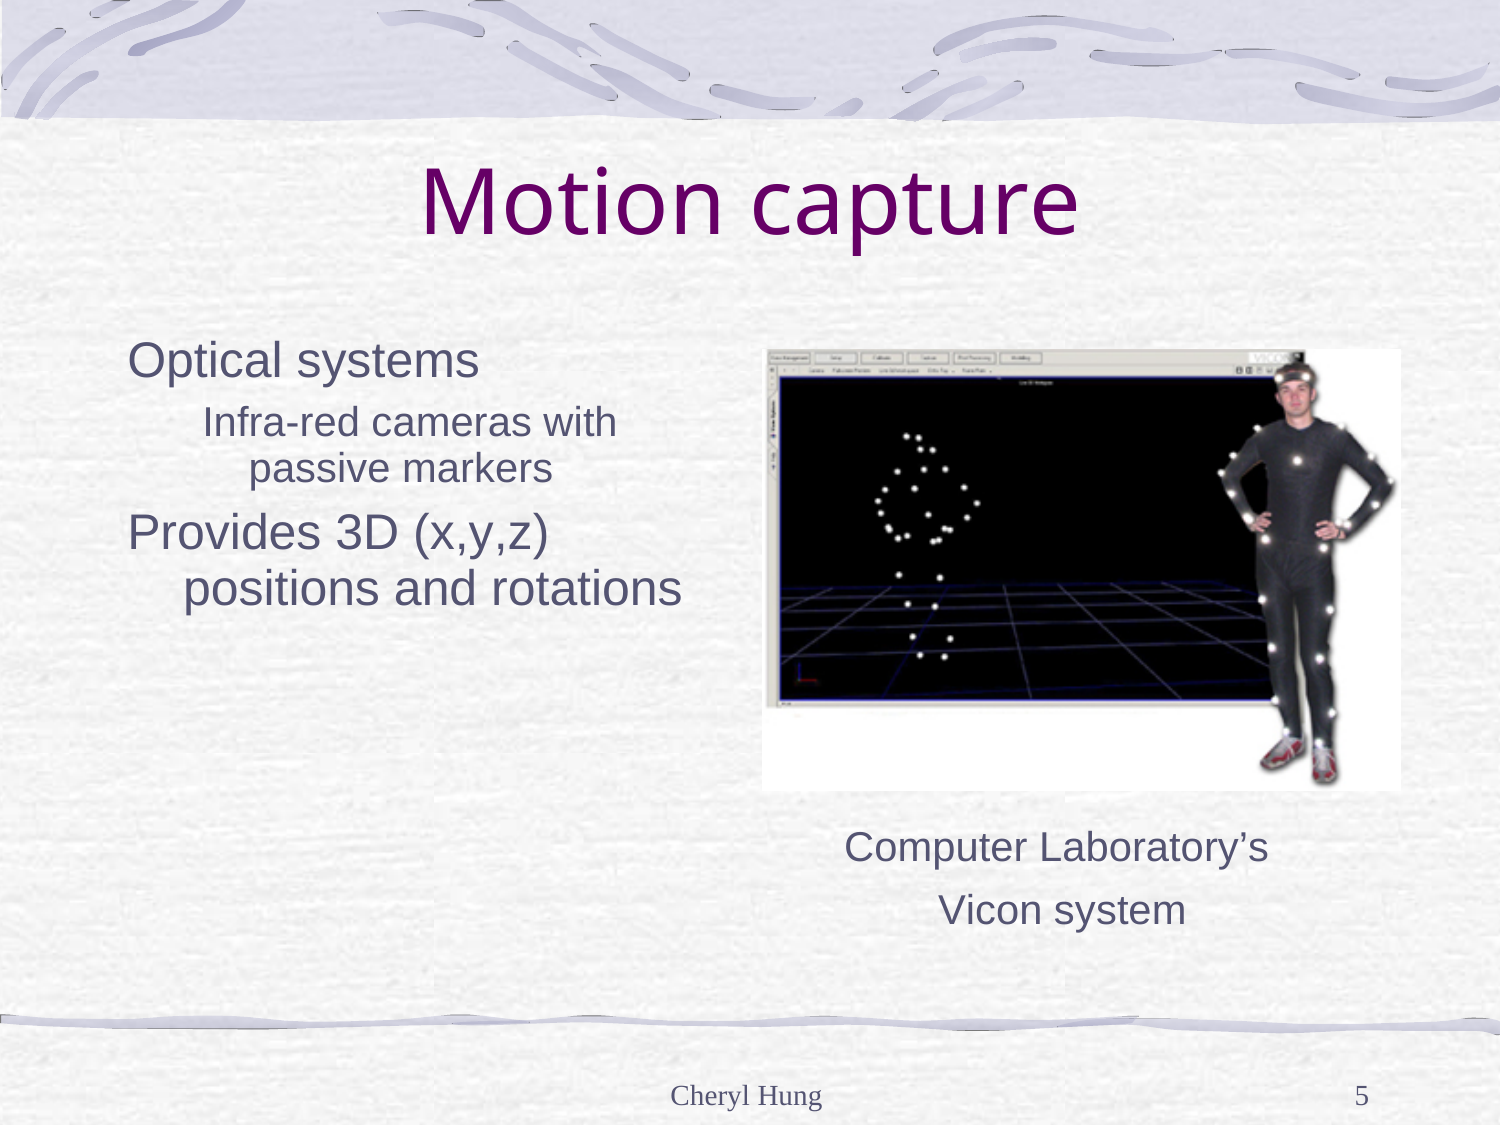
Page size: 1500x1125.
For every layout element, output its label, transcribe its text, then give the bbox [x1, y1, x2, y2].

picture [0, 0, 1500, 1125]
list Optical systems Infra-red cameras with passive markers Provides 3D (x,y,z) positions and rotations [112, 324, 738, 1001]
title Motion capture [112, 144, 1388, 270]
text_box Computer Laboratory’s Vicon system [749, 812, 1375, 976]
